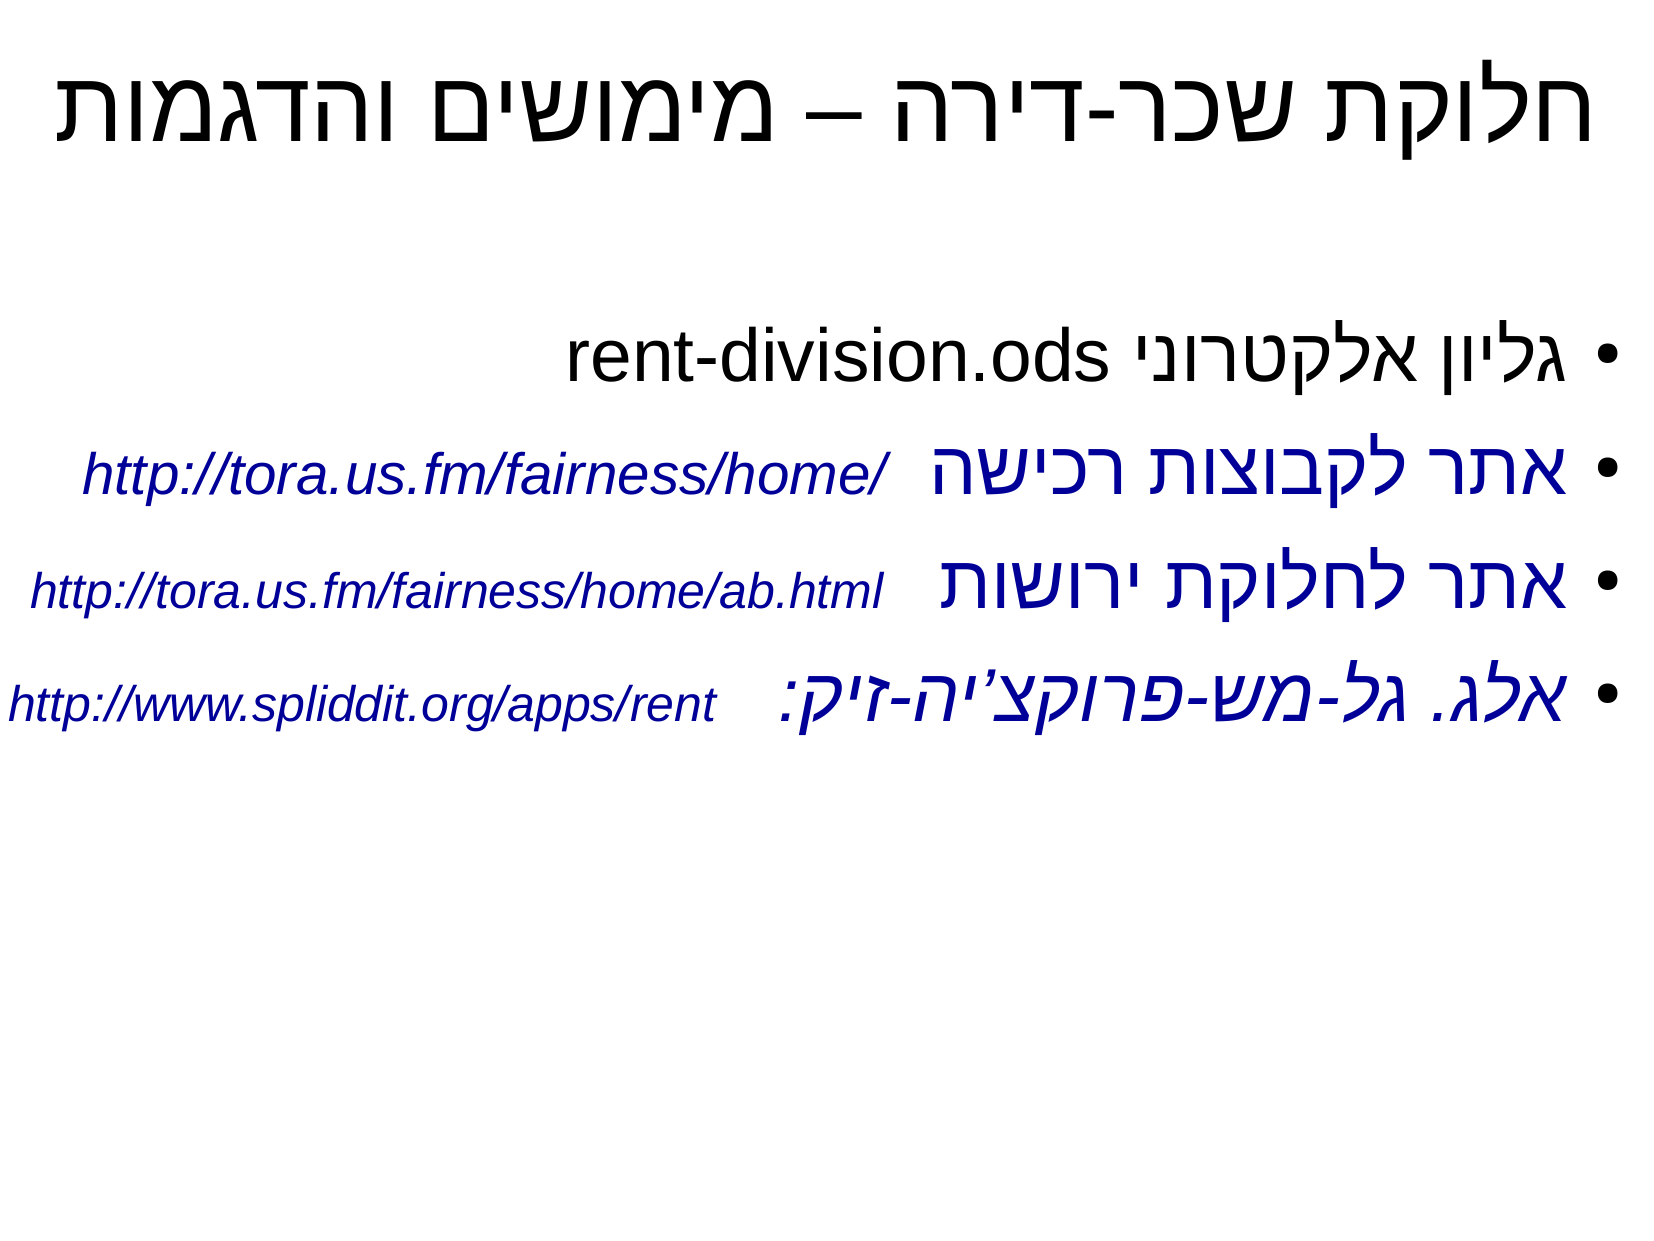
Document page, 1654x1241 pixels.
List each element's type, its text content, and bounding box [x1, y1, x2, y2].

list גליון אלקטרוני rent-division.ods אתר לקבוצות רכישה http://tora.us.fm/fairness/home/ אתר לחלוקת ירושות http://tora.us.fm/fairness/home/ab.html אלג. גל-מש-פרוקצ’יה-זיק: http://www.spliddit.org/apps/rent [0, 199, 1639, 1201]
title חלוקת שכר-דירה – מימושים והדגמות [0, 0, 1654, 213]
